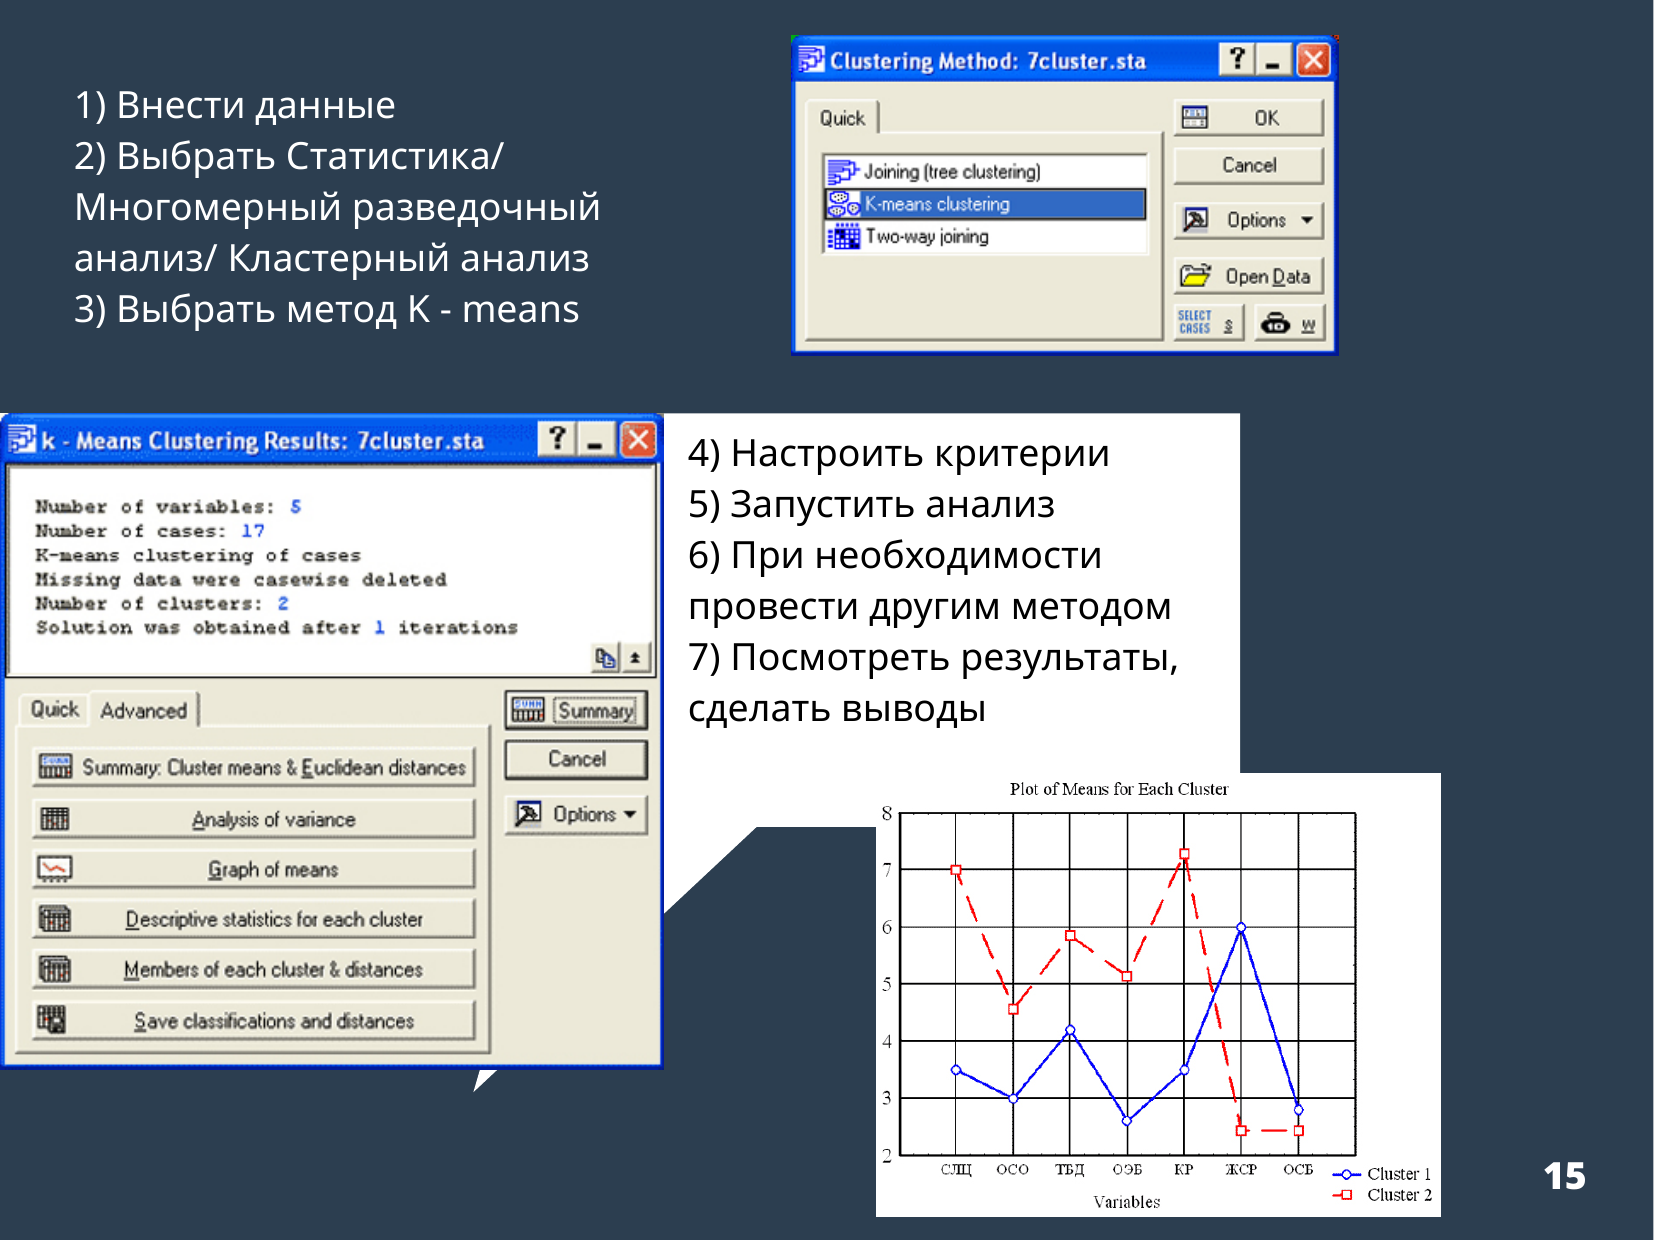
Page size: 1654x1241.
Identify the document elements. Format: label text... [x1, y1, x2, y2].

text_box 1) Внести данные 2) Выбрать Статистика/ Многомерный разведочный анализ/ Кластерный анализ 3) Выбрать метод K - means [59, 70, 662, 304]
picture [876, 773, 1441, 1217]
picture [0, 413, 664, 1070]
text_box 4) Настроить критерии 5) Запустить анализ 6) При необходимости провести другим методом 7) Посмотреть результаты, сделать выводы [673, 419, 1205, 783]
picture [791, 35, 1339, 356]
